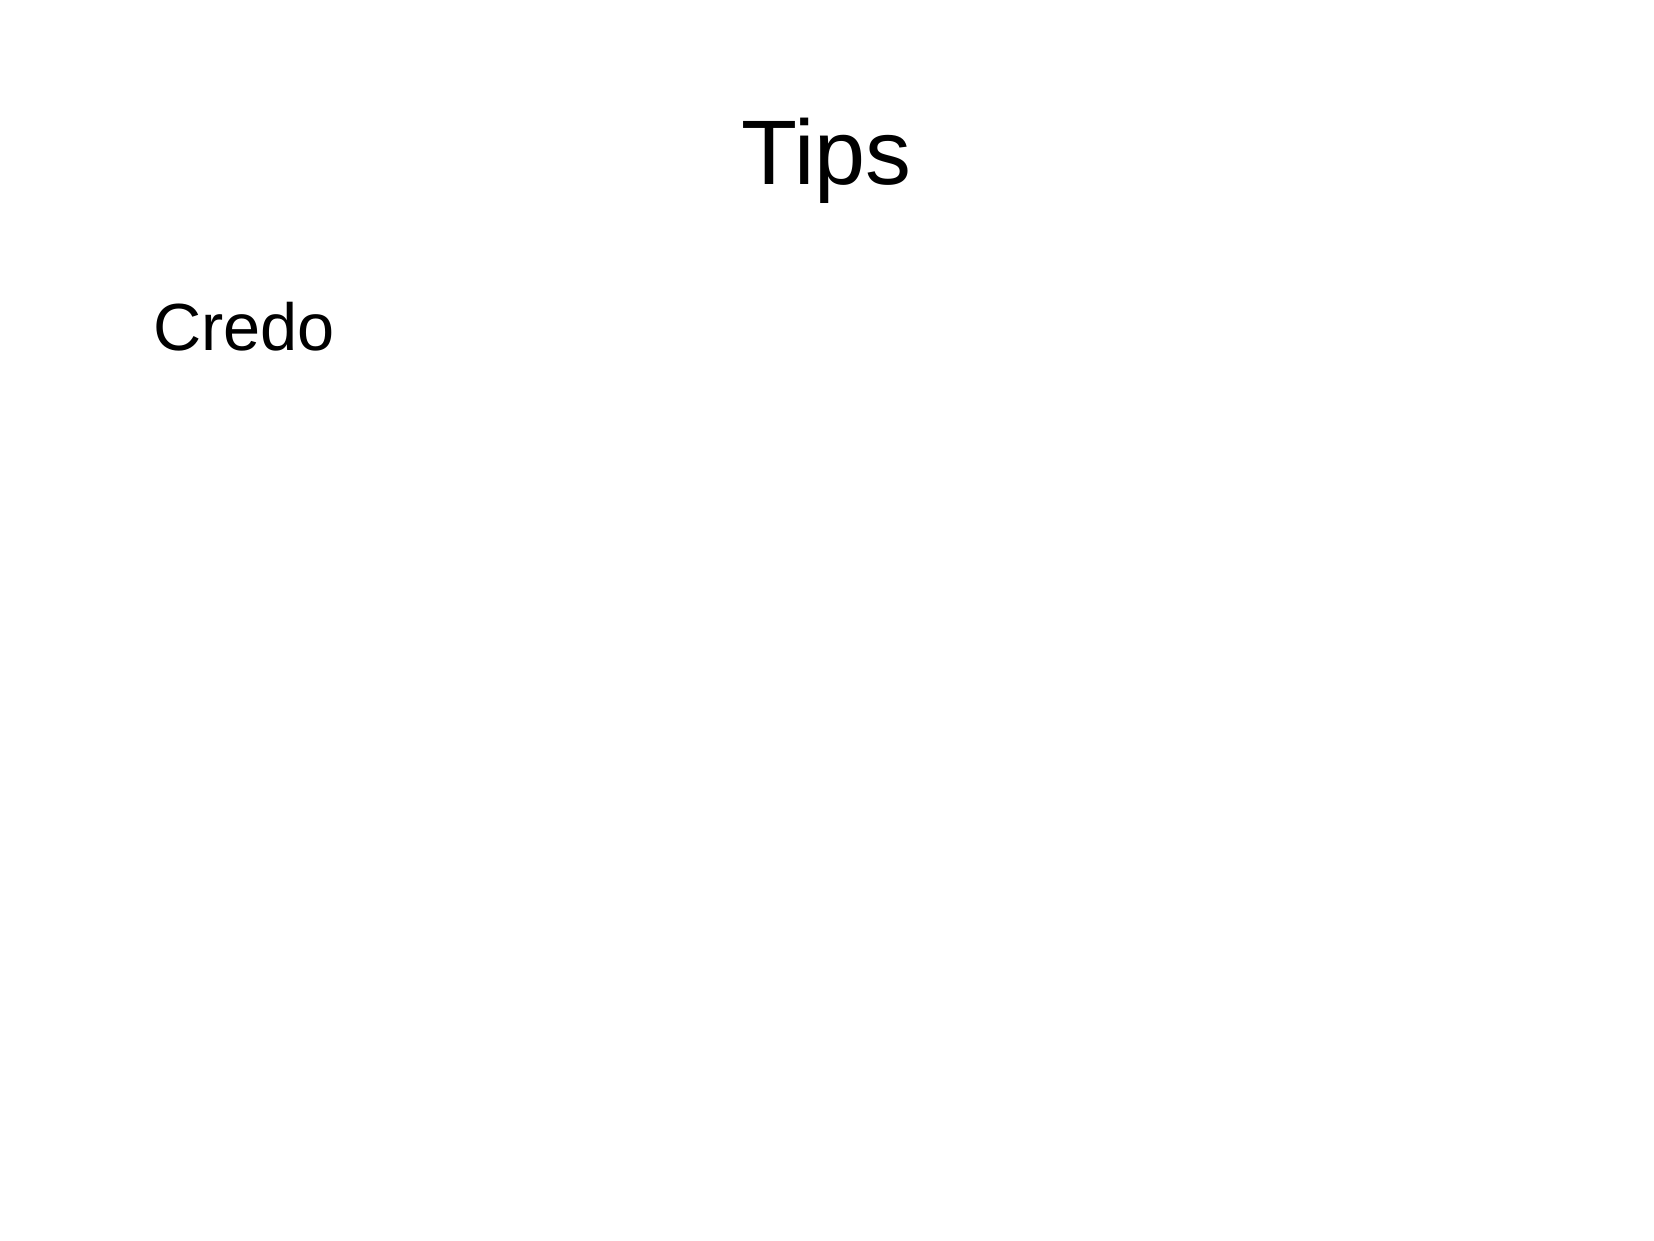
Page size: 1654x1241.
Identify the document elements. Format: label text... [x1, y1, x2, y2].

list Credo [82, 290, 1571, 1010]
title Tips [82, 49, 1571, 257]
